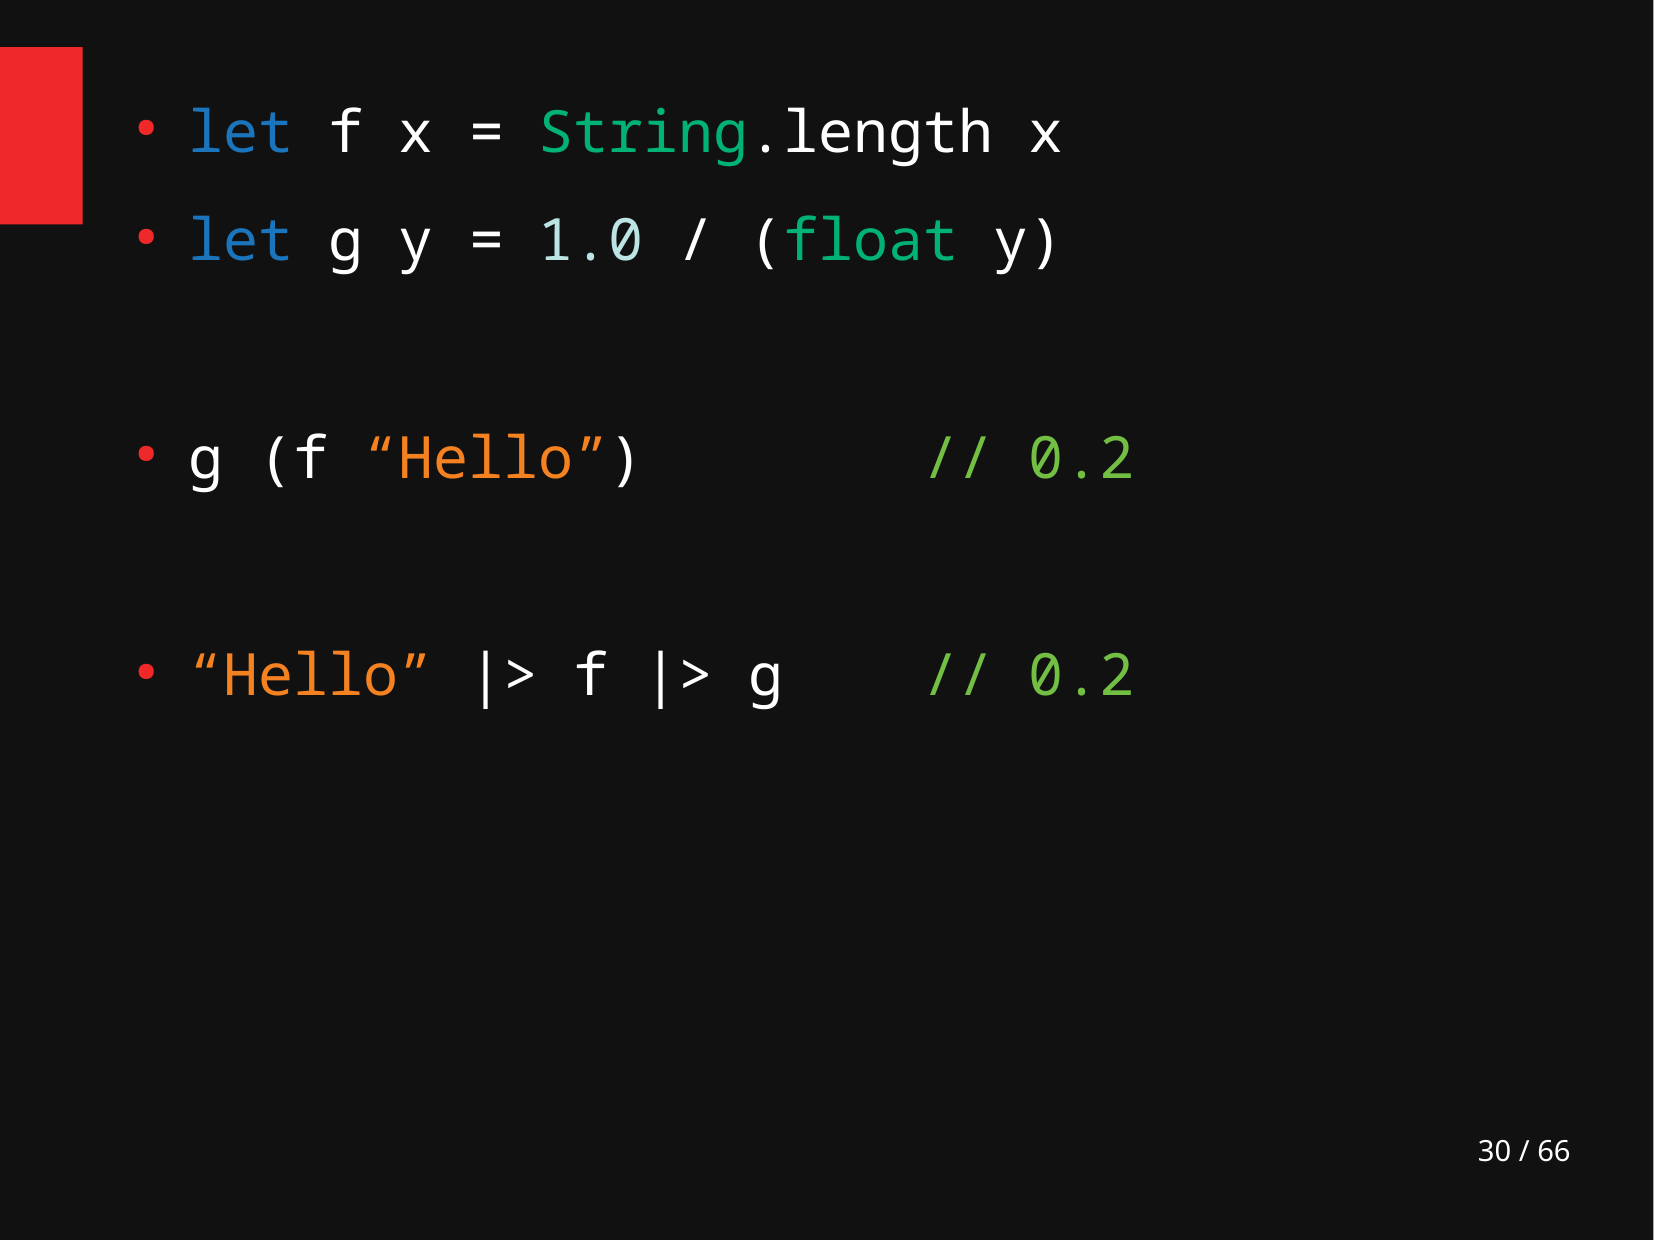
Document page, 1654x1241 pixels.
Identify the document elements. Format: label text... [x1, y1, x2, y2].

list let f x = String.length x let g y = 1.0 / (float y) g (f “Hello”) // 0.2 “Hello” |> f |> g // 0.2 *Temporary ignore division by 0 [118, 90, 1536, 1074]
